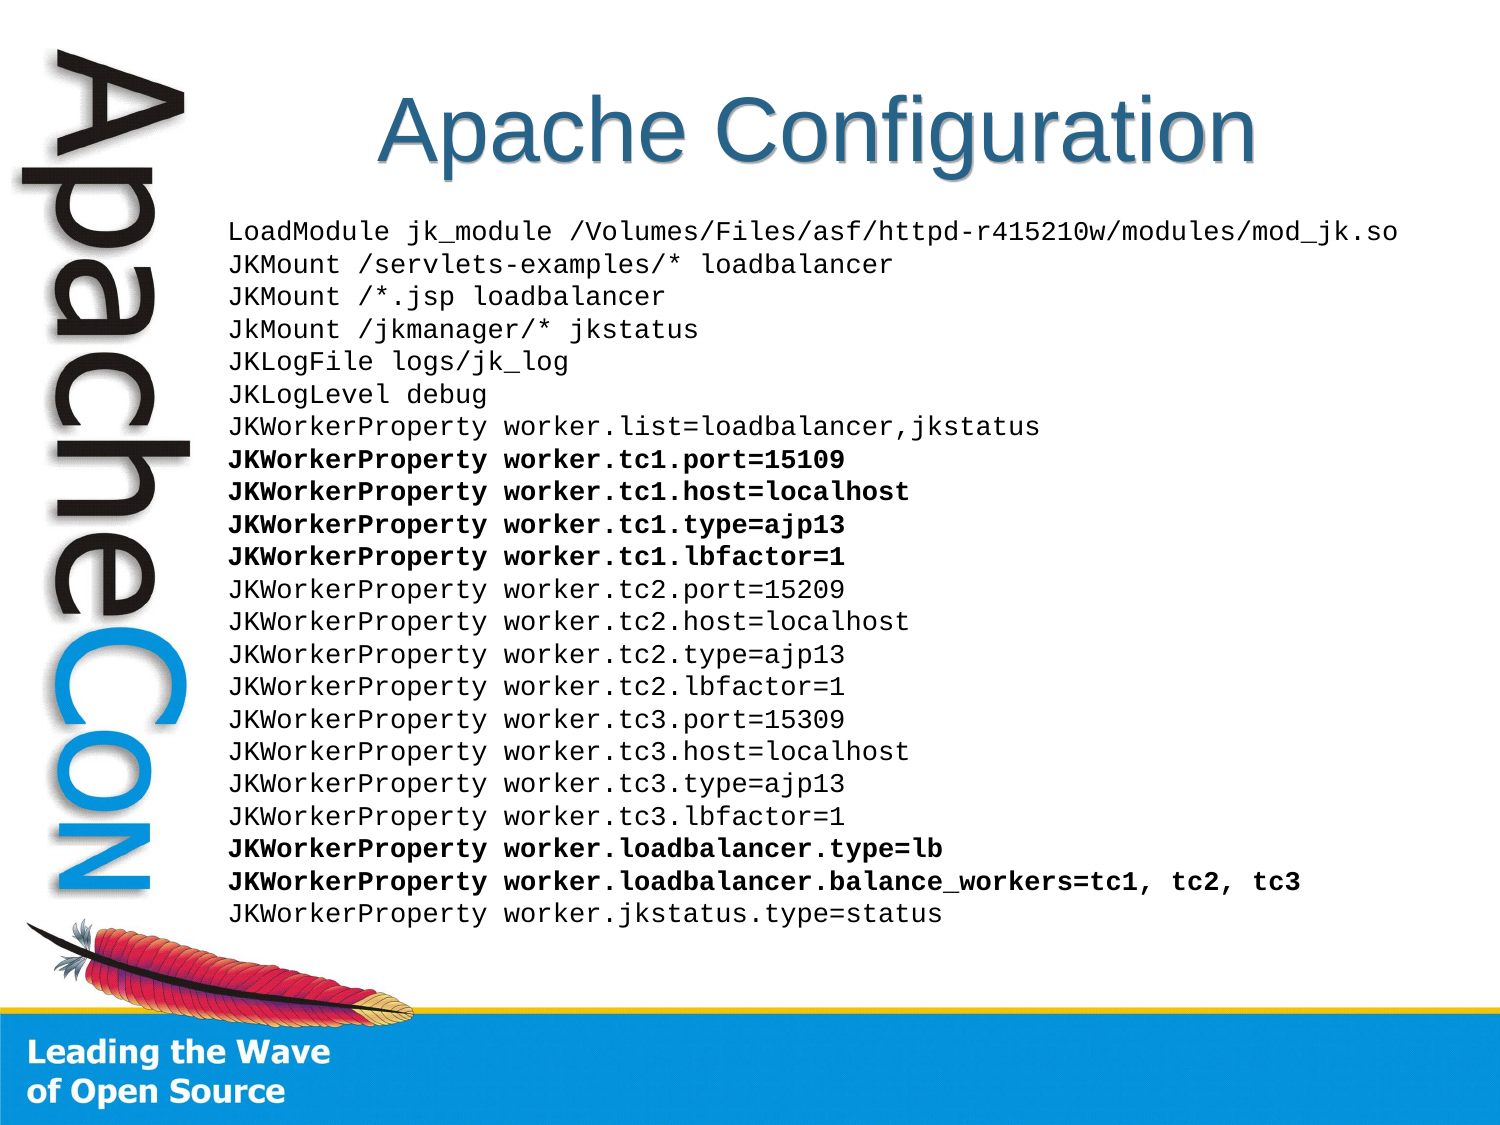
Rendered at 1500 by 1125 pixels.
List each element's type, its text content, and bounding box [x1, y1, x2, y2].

text_box LoadModule jk_module /Volumes/Files/asf/httpd-r415210w/modules/mod_jk.so JKMount /servlets-examples/* loadbalancer JKMount /*.jsp loadbalancer JkMount /jkmanager/* jkstatus JKLogFile logs/jk_log JKLogLevel debug JKWorkerProperty worker.list=loadbalancer,jkstatus JKWorkerProperty worker.tc1.port=15109 JKWorkerProperty worker.tc1.host=localhost JKWorkerProperty worker.tc1.type=ajp13 JKWorkerProperty worker.tc1.lbfactor=1 JKWorkerProperty worker.tc2.port=15209 JKWorkerProperty worker.tc2.host=localhost JKWorkerProperty worker.tc2.type=ajp13 JKWorkerProperty worker.tc2.lbfactor=1 JKWorkerProperty worker.tc3.port=15309 JKWorkerProperty worker.tc3.host=localhost JKWorkerProperty worker.tc3.type=ajp13 JKWorkerProperty worker.tc3.lbfactor=1 JKWorkerProperty worker.loadbalancer.type=lb JKWorkerProperty worker.loadbalancer.balance_workers=tc1, tc2, tc3 JKWorkerProperty worker.jkstatus.type=status [212, 206, 1413, 936]
title Apache Configuration [212, 62, 1426, 188]
